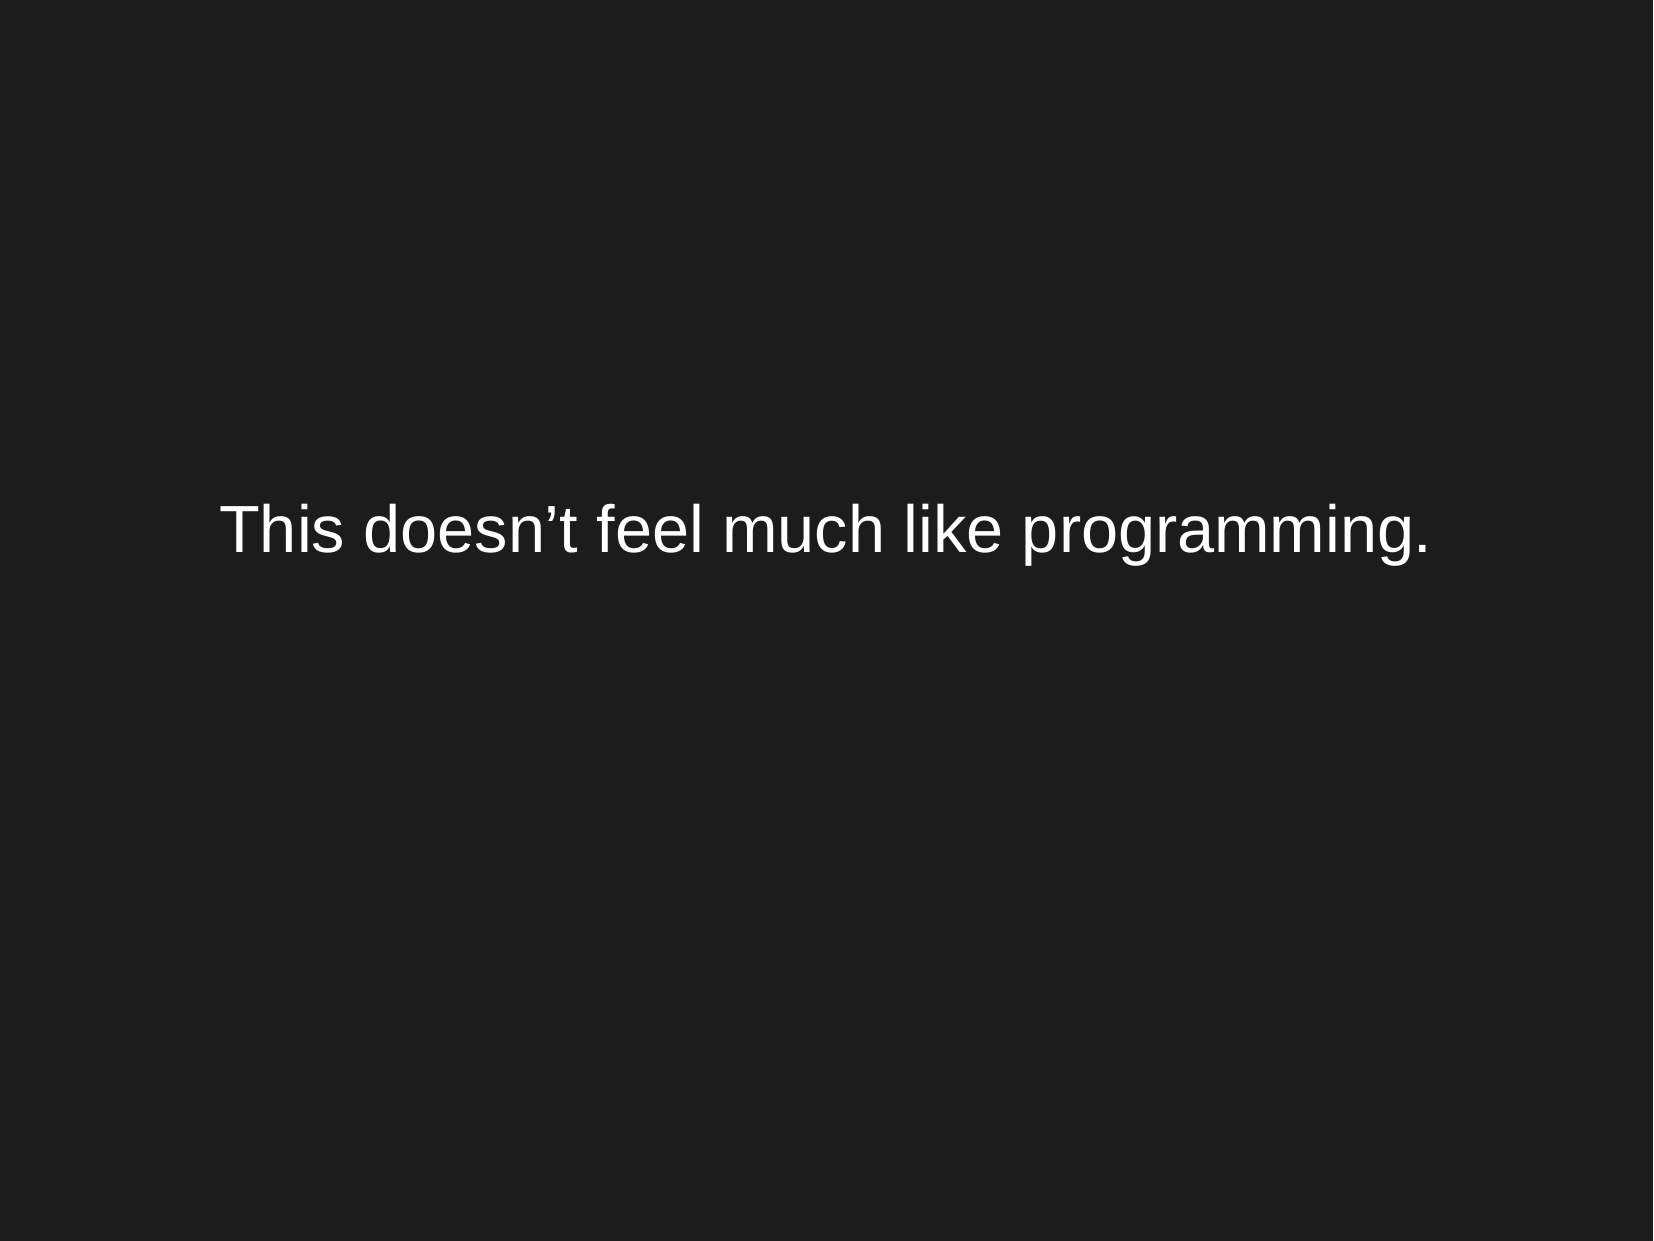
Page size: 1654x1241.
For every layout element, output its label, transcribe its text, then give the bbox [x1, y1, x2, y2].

subtitle This doesn’t feel much like programming. [82, 49, 1571, 1010]
